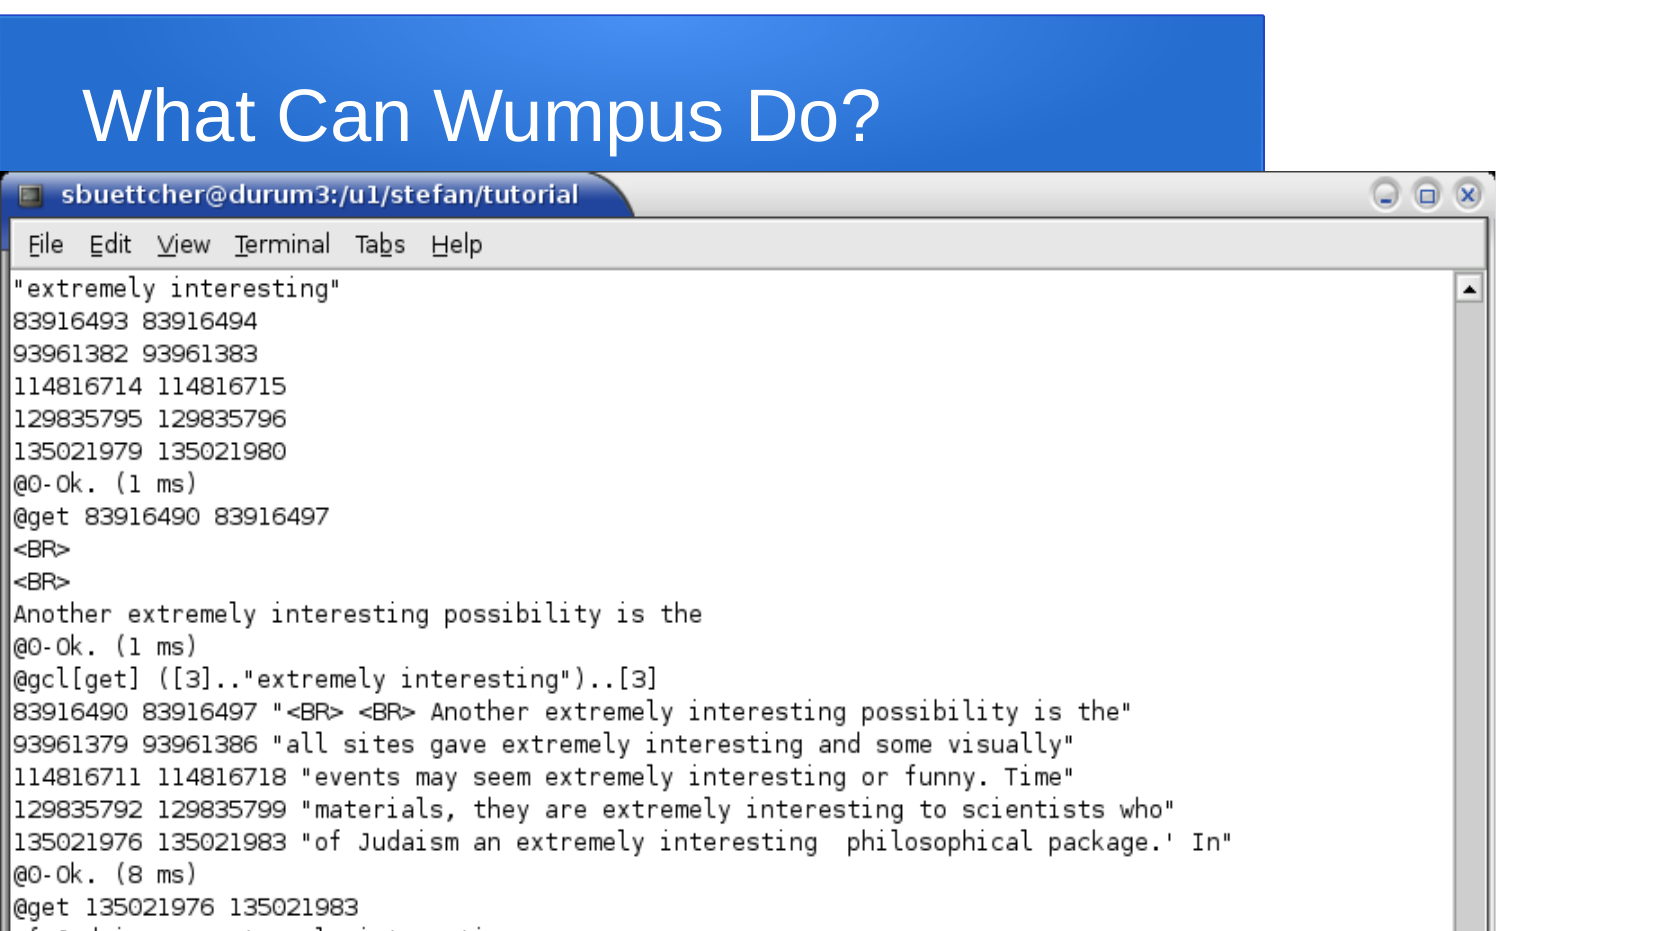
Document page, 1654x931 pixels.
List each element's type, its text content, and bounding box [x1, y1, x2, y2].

title What Can Wumpus Do? [82, 35, 1235, 171]
picture [0, 171, 1496, 931]
